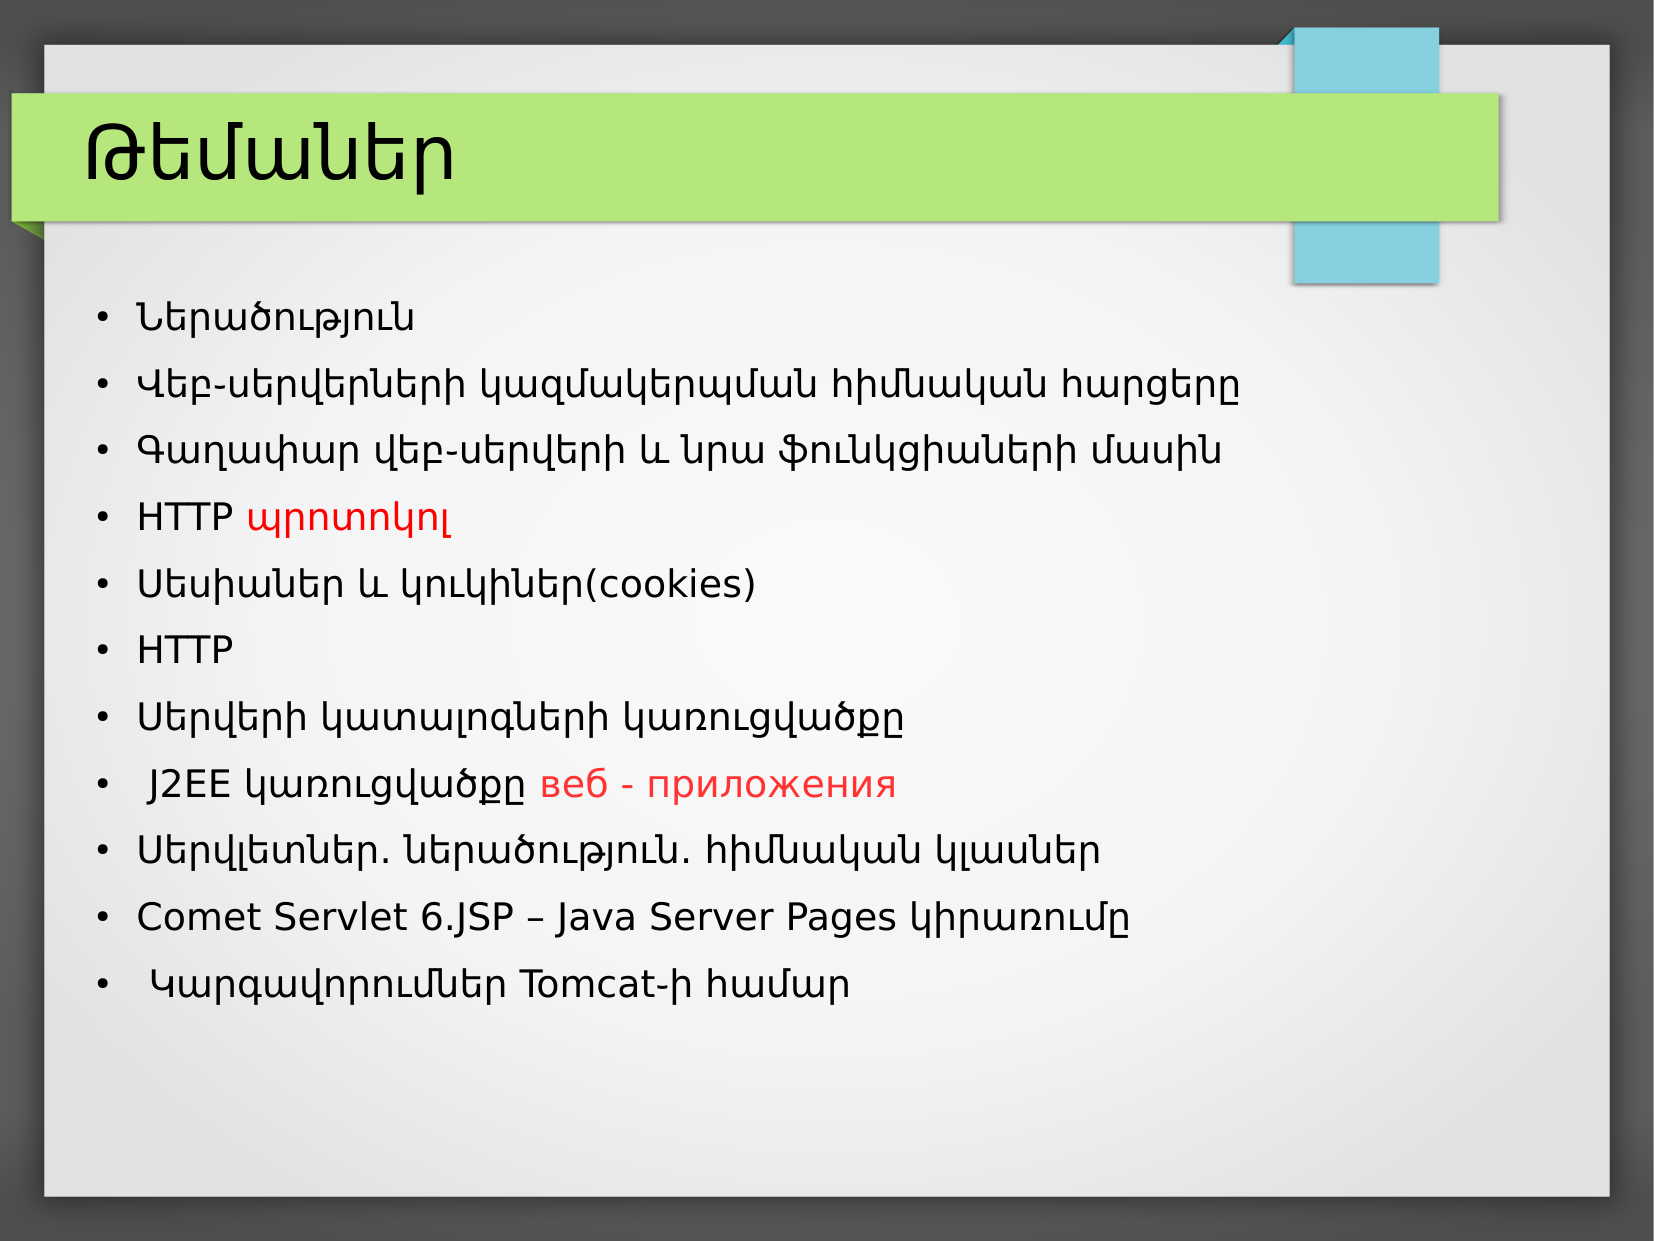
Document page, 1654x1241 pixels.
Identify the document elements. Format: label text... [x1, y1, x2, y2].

title Թեմաներ [82, 94, 1264, 213]
picture [0, 0, 1654, 1241]
list Ներածություն Վեբ֊սերվերների կազմակերպման հիմնական հարցերը Գաղափար վեբ֊սերվերի և նրա ֆունկցիաների մասին HTTP պրոտոկոլ Սեսիաներ և կուկիներ(cookies) HTTP Սերվերի կատալոգների կառուցվածքը J2EE կառուցվածքը веб - приложения Սերվլետներ․ ներածություն․ հիմնական կլասներ Comet Servlet 6.JSP – Java Server Pages կիրառումը Կարգավորումներ Tomcat֊ի համար [82, 295, 1571, 1015]
